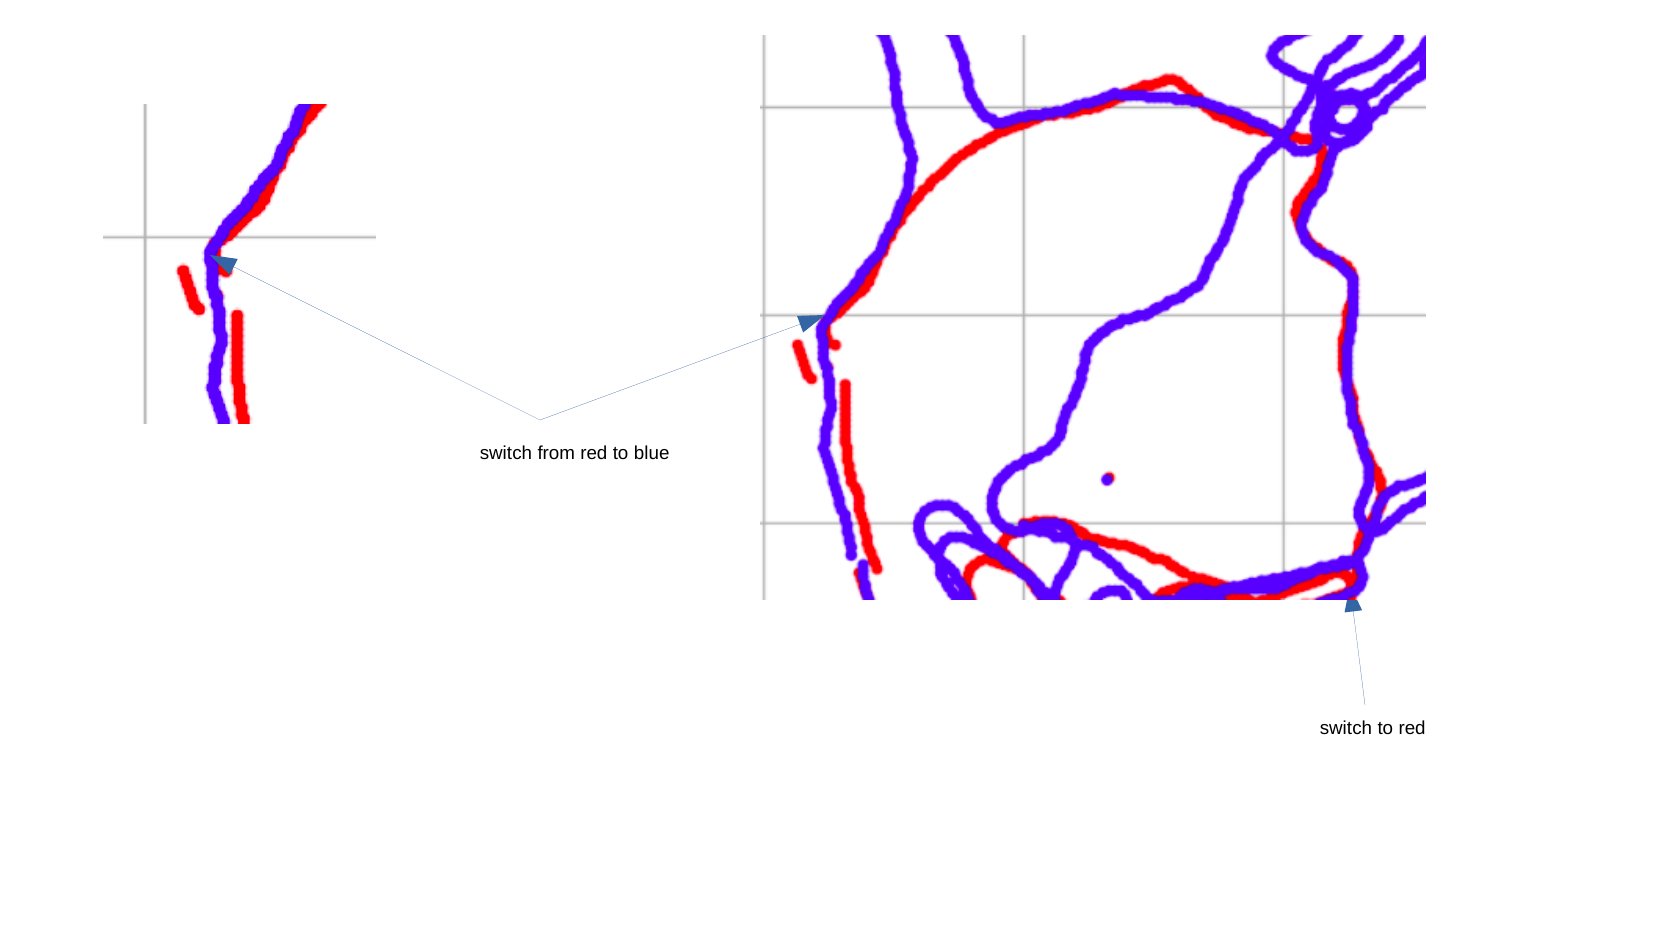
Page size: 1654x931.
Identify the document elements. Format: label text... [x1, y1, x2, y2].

picture [103, 104, 376, 424]
text_box switch from red to blue [465, 435, 691, 492]
picture [760, 35, 1426, 601]
text_box switch to red [1305, 710, 1473, 766]
